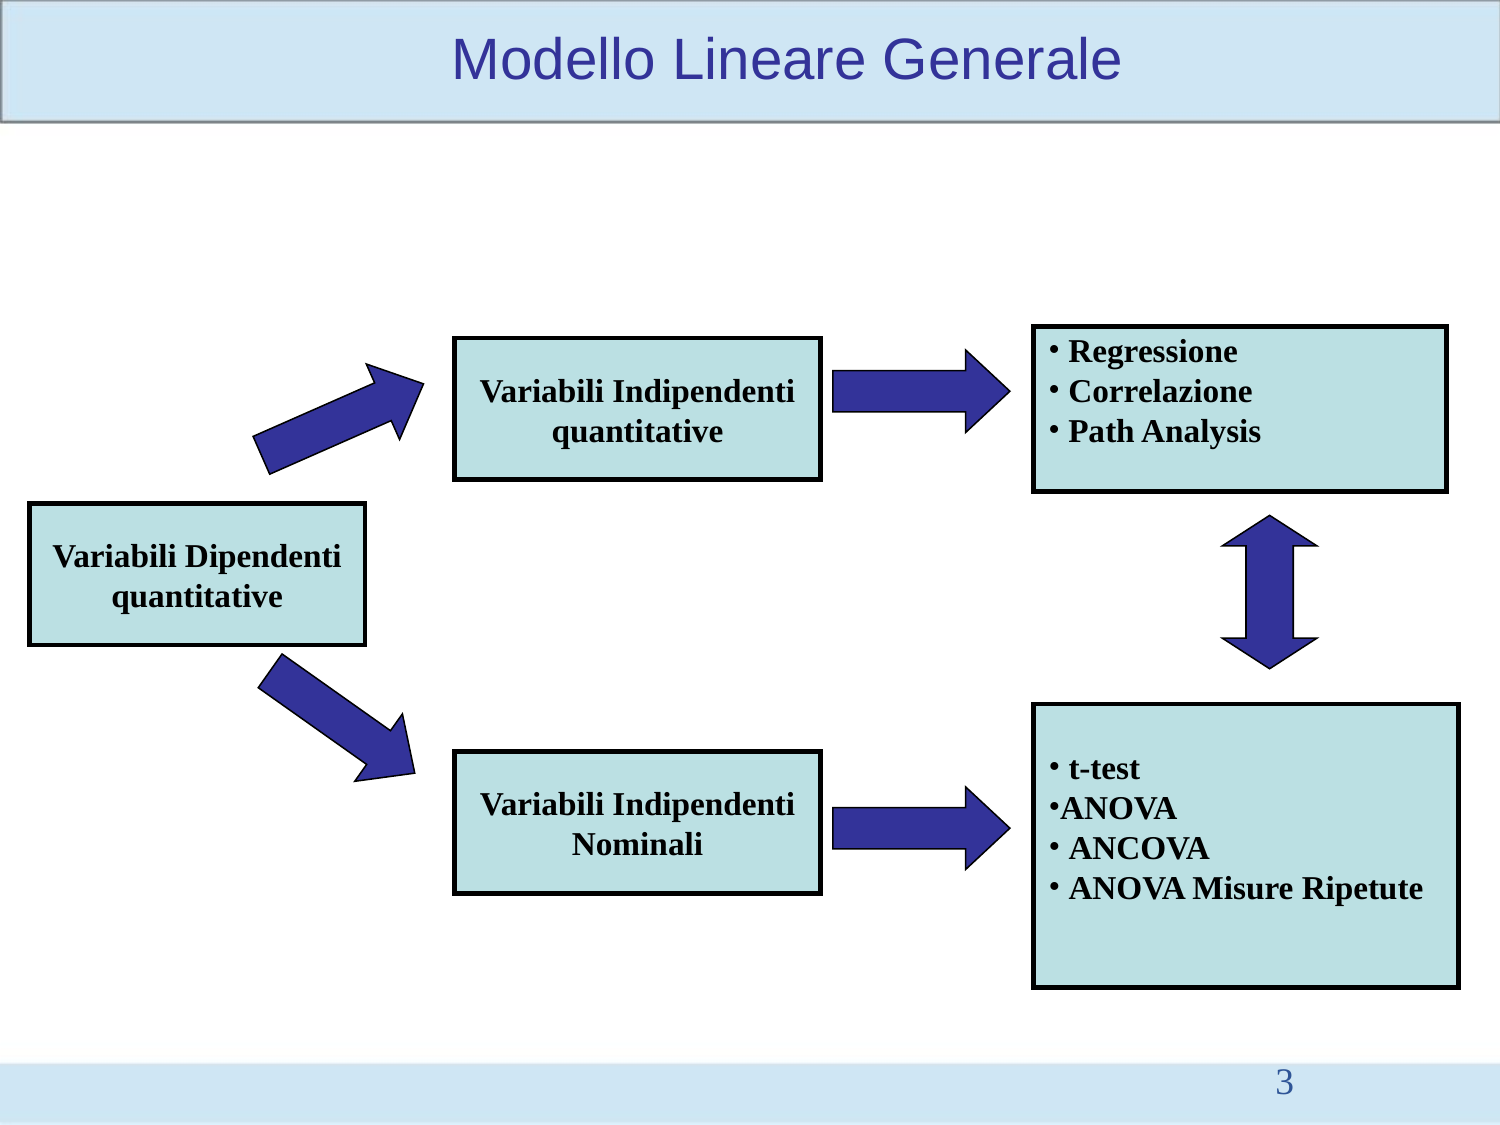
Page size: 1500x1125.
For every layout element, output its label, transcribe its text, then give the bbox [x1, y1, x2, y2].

text_box t-test ANOVA ANCOVA ANOVA Misure Ripetute [1033, 704, 1459, 988]
text_box [832, 349, 1010, 433]
picture [0, 0, 1500, 1125]
text_box [253, 364, 424, 475]
text_box [832, 786, 1010, 870]
text_box [258, 653, 415, 782]
text_box Variabili Dipendenti quantitative [29, 503, 366, 646]
text_box Variabili Indipendenti quantitative [454, 338, 821, 480]
text_box Regressione Correlazione Path Analysis [1033, 326, 1447, 492]
text_box [1222, 515, 1317, 669]
text_box Variabili Indipendenti Nominali [454, 751, 821, 894]
title Modello Lineare Generale [113, 0, 1463, 158]
